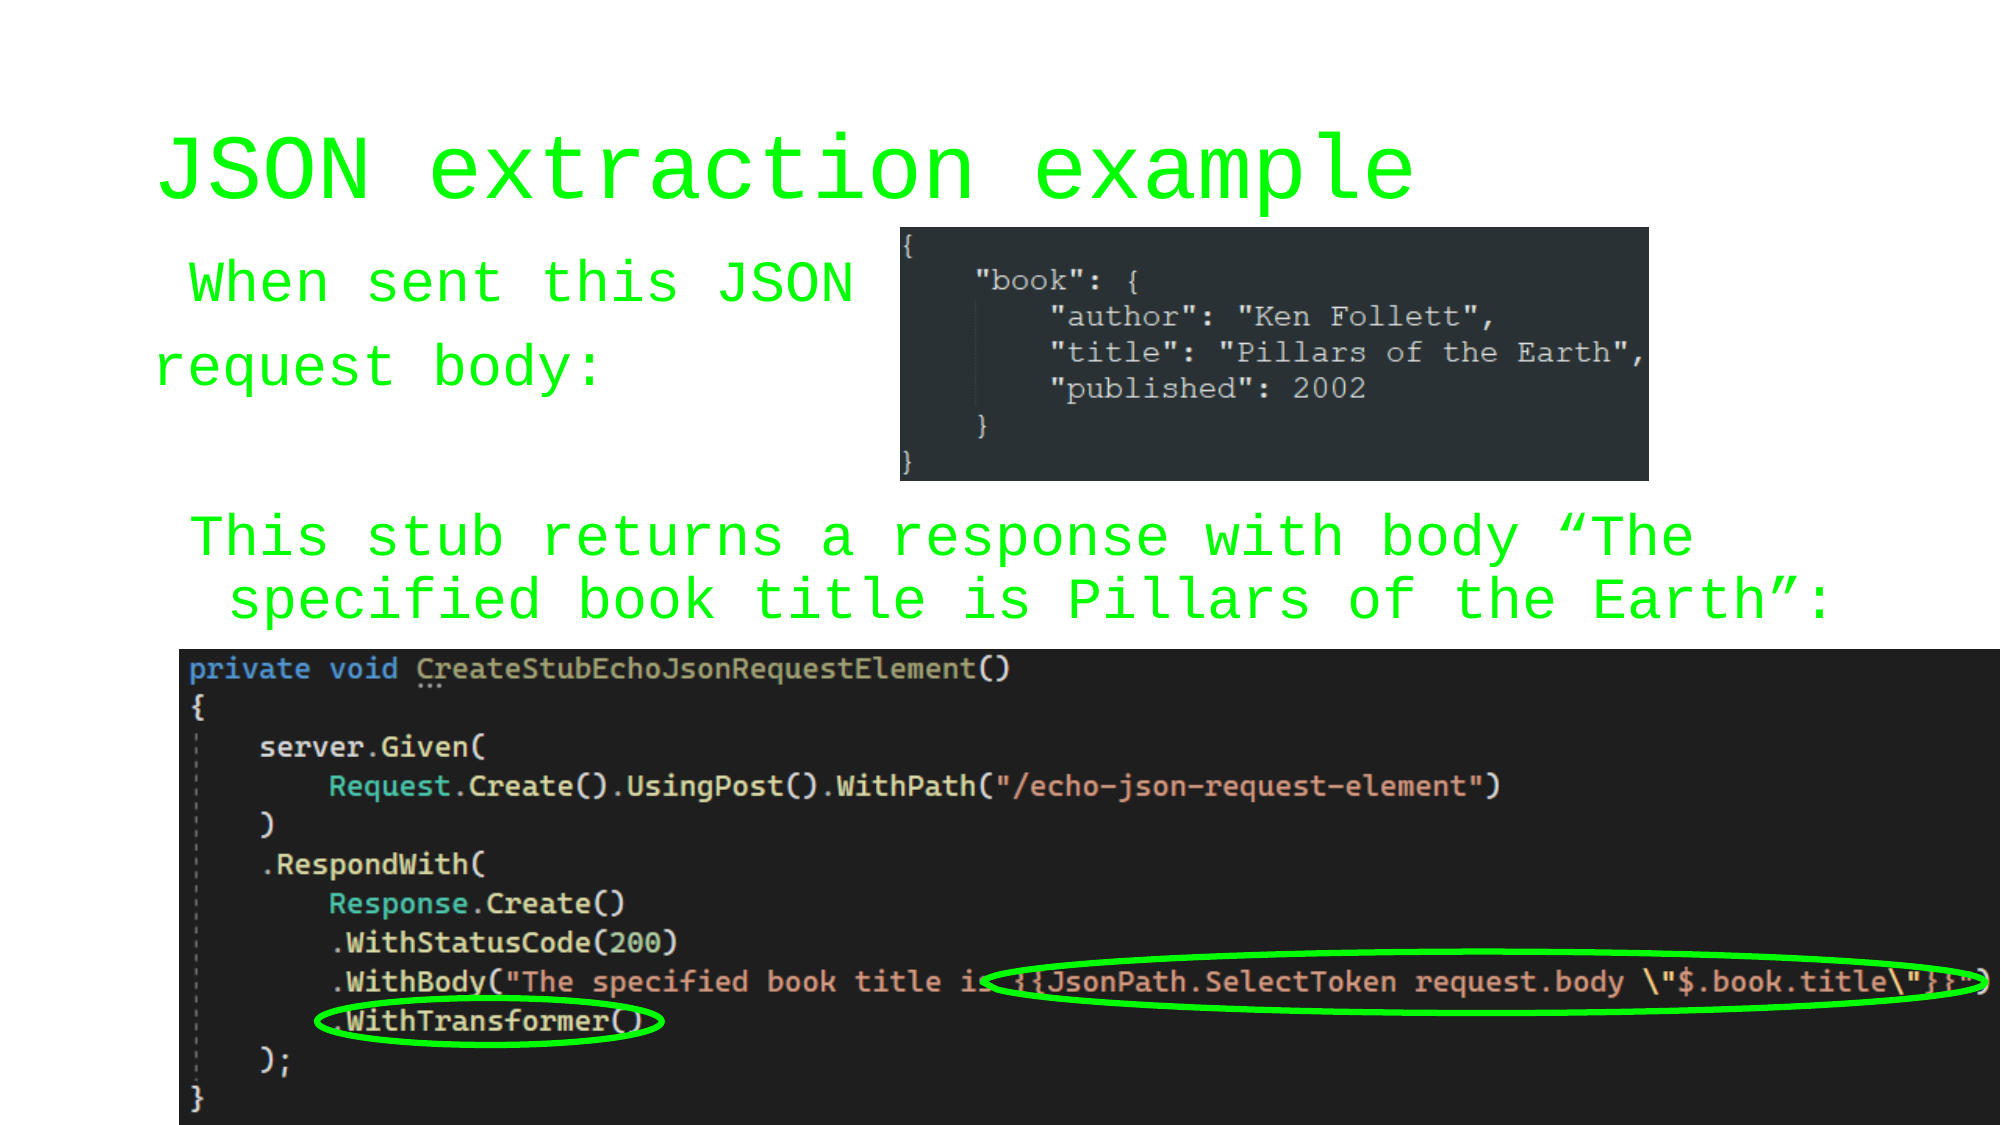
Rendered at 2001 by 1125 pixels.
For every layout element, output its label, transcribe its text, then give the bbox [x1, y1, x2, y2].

picture [900, 227, 1649, 481]
title JSON extraction example [137, 59, 1951, 243]
list When sent this JSON request body: This stub returns a response with body “The specified book title is Pillars of the Earth”: [137, 243, 1966, 958]
picture [179, 650, 2000, 1125]
picture [990, 958, 1980, 1009]
